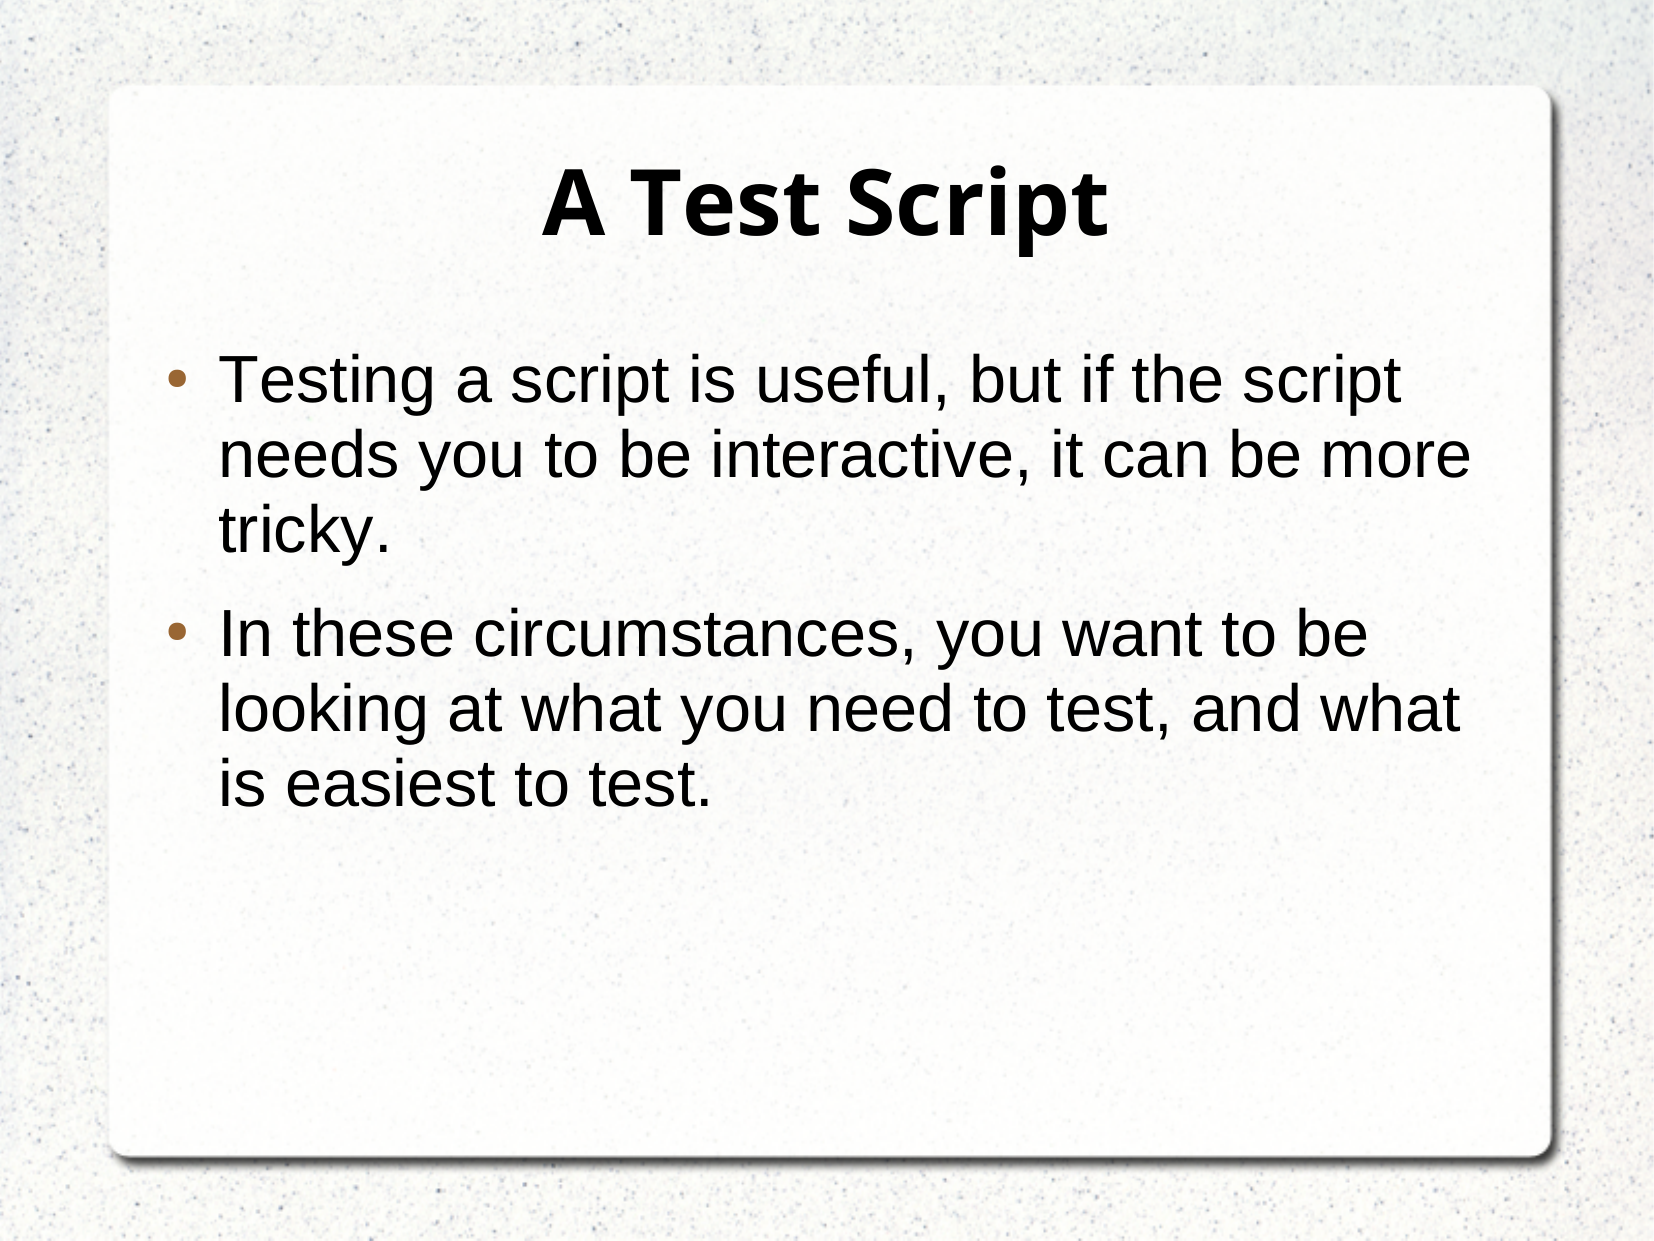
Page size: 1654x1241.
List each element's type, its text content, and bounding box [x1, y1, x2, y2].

picture [0, 0, 1654, 1241]
title A Test Script [118, 96, 1536, 304]
list Testing a script is useful, but if the script needs you to be interactive, it can be more tricky. In these circumstances, you want to be looking at what you need to test, and what is easiest to test. [147, 342, 1506, 978]
